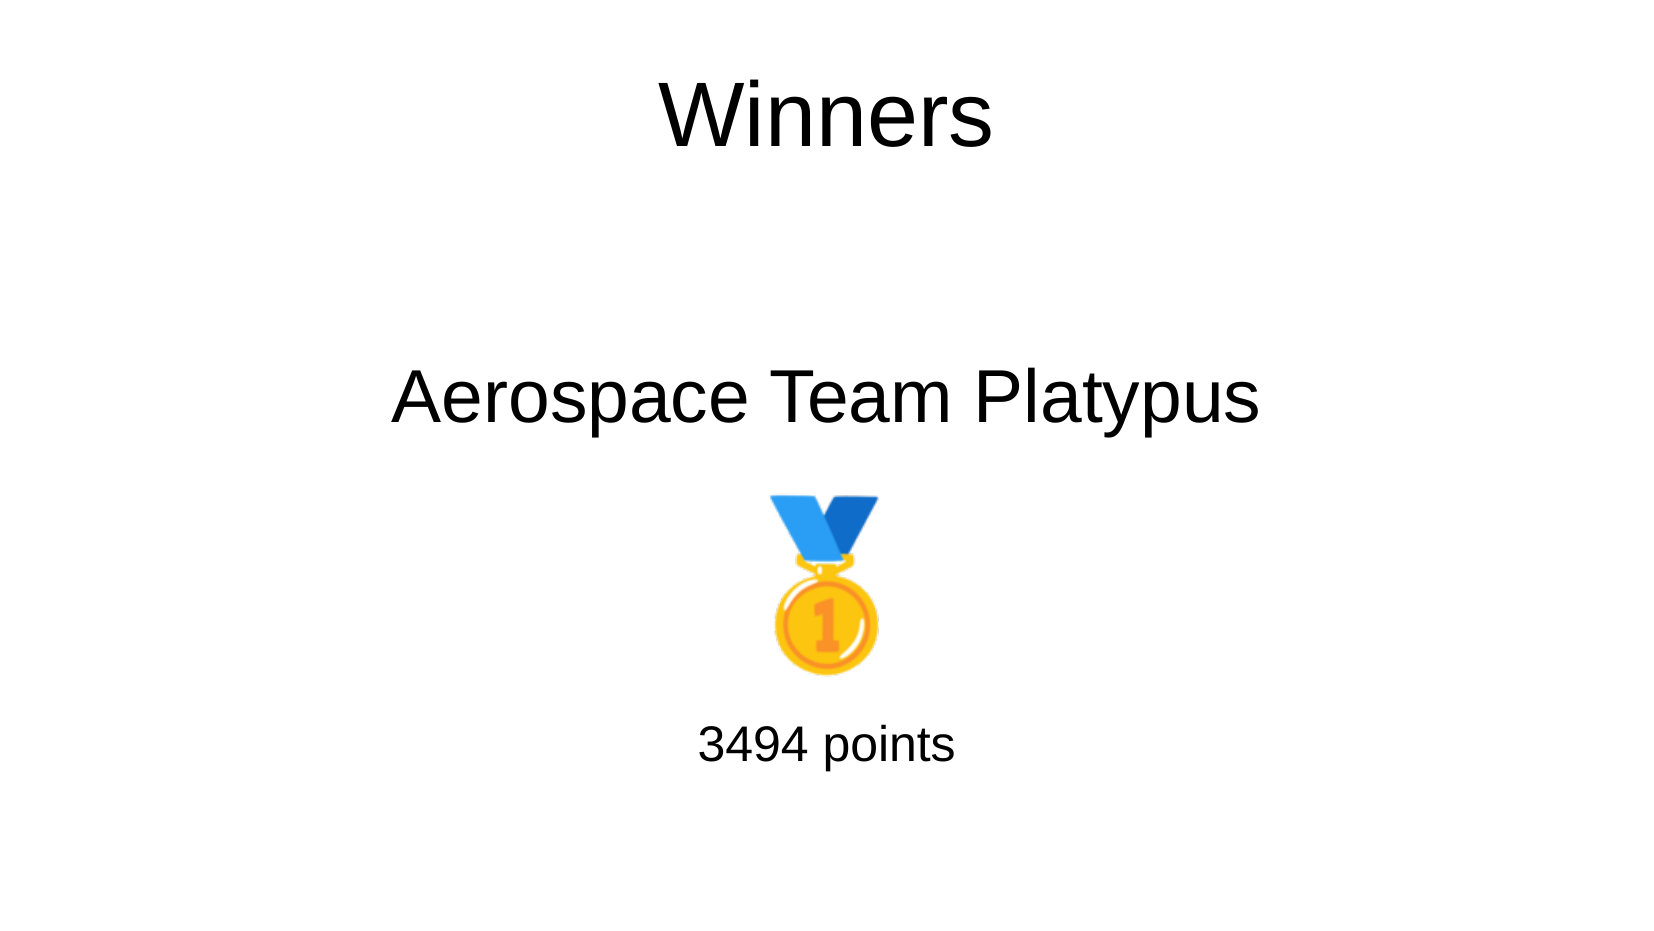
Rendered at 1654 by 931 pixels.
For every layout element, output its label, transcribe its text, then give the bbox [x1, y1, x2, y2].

text_box Aerospace Team Platypus [324, 346, 1329, 446]
text_box 3494 points [324, 708, 1329, 780]
title Winners [82, 37, 1571, 193]
picture [733, 491, 921, 680]
